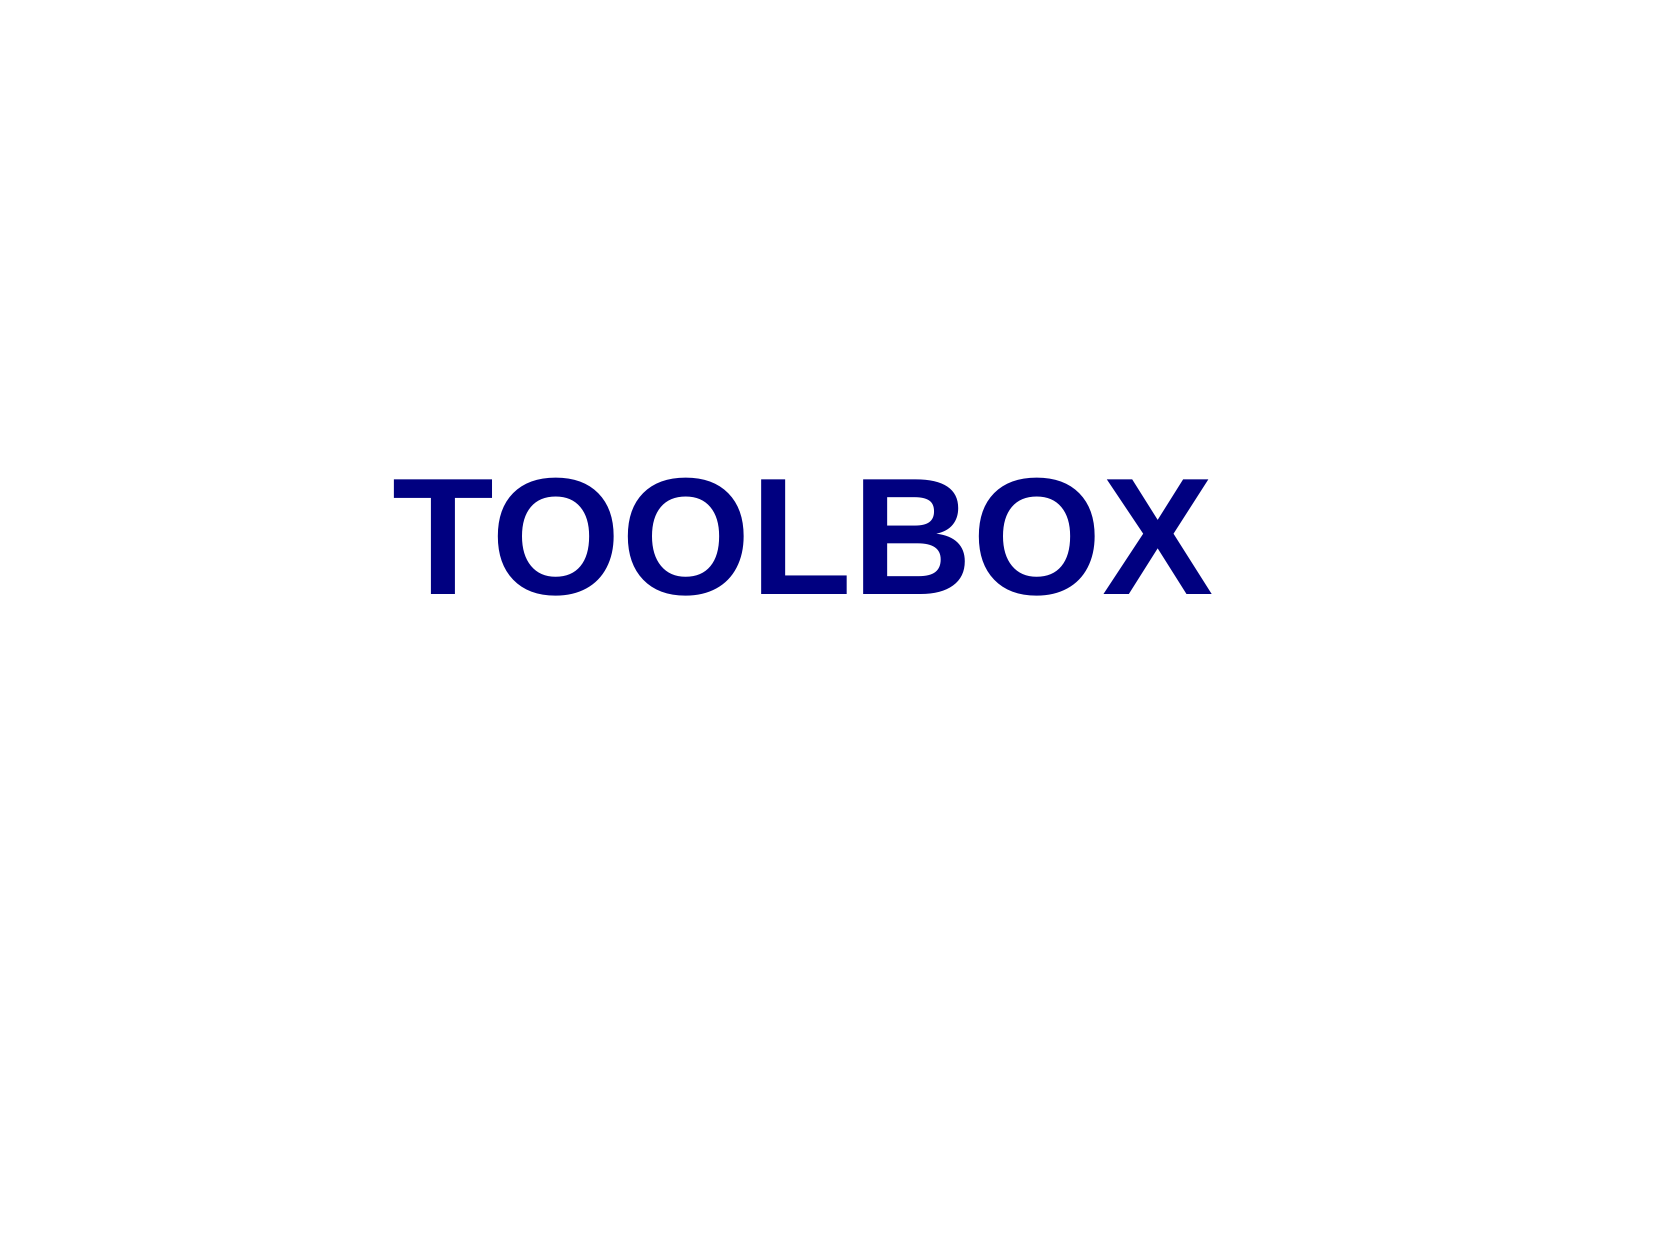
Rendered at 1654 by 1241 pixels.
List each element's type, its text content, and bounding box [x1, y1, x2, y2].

text_box TOOLBOX [377, 436, 1371, 638]
